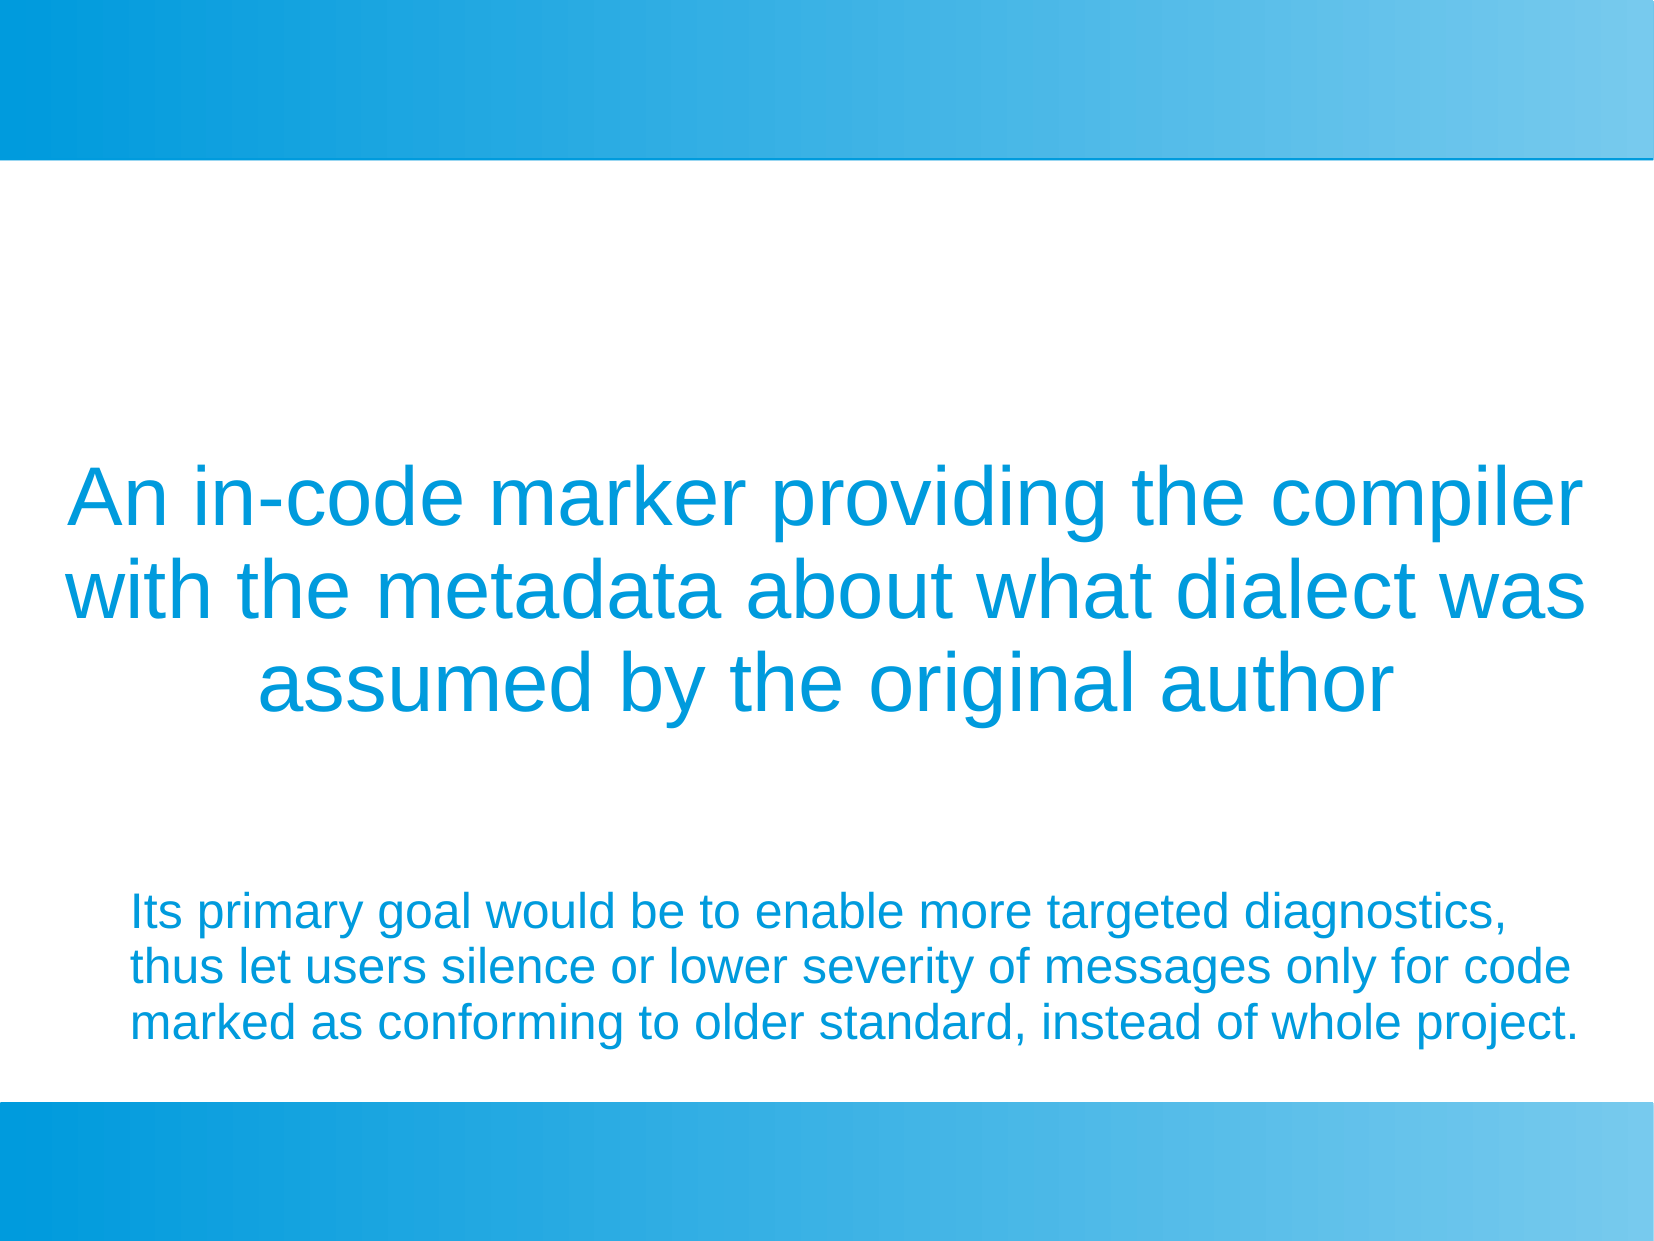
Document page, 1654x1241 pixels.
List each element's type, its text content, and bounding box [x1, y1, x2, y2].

list Its primary goal would be to enable more targeted diagnostics, thus let users silence or lower severity of messages only for code marked as conforming to older standard, instead of whole project. [59, 882, 1595, 1090]
list An in-code marker providing the compiler with the metadata about what dialect was assumed by the original author [59, 401, 1595, 778]
